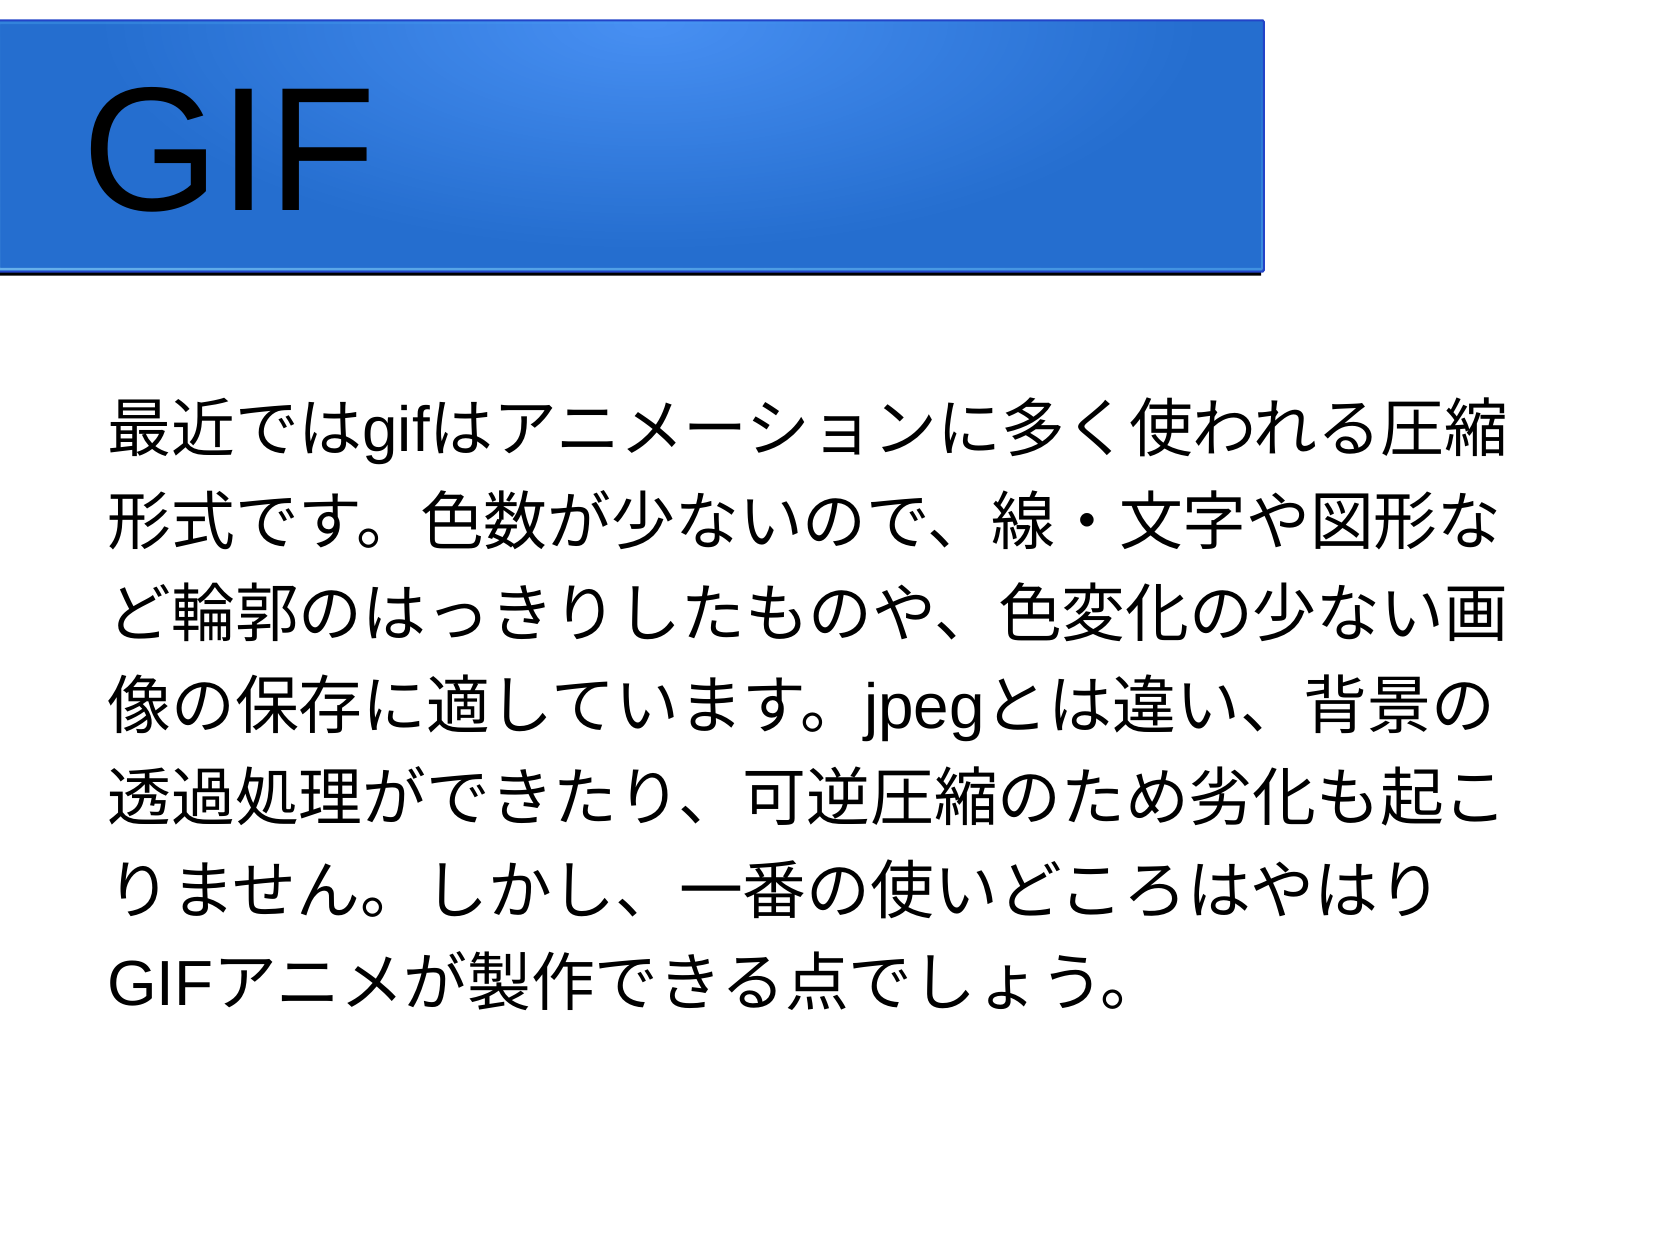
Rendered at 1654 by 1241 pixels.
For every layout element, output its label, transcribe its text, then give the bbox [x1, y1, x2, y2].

title GIF [82, 47, 1235, 252]
list 最近ではgifはアニメーションに多く使われる圧縮形式です。色数が少ないので、線・文字や図形など輪郭のはっきりしたものや、色変化の少ない画像の保存に適しています。jpegとは違い、背景の透過処理ができたり、可逆圧縮のため劣化も起こりません。しかし、一番の使いどころはやはりGIFアニメが製作できる点でしょう。 [47, 377, 1536, 1098]
